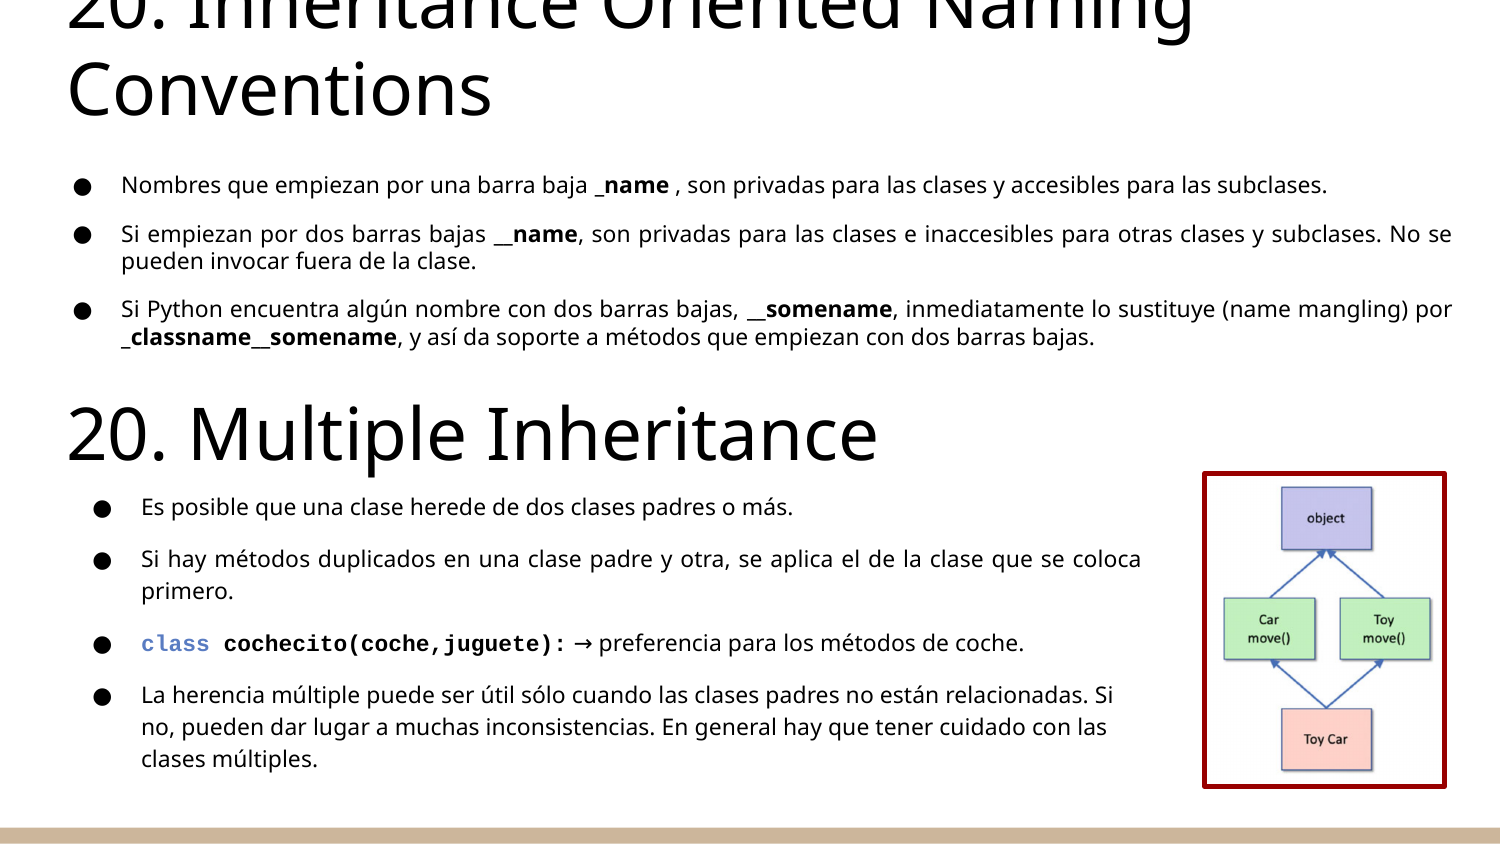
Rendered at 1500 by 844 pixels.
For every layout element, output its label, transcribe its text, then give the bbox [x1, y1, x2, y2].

title 20. Inheritance Oriented Naming Conventions [51, 8, 1449, 146]
text_box Nombres que empiezan por una barra baja _name , son privadas para las clases y accesibles para las subclases. Si empiezan por dos barras bajas __name, son privadas para las clases e inaccesibles para otras clases y subclases. No se pueden invocar fuera de la clase. Si Python encuentra algún nombre con dos barras bajas, __somename, inmediatamente lo sustituye (name mangling) por _classname__somename, y así da soporte a métodos que empiezan con dos barras bajas. [31, 156, 1469, 413]
title 20. Multiple Inheritance [51, 353, 1449, 490]
picture [1207, 475, 1443, 785]
text_box Es posible que una clase herede de dos clases padres o más. Si hay métodos duplicados en una clase padre y otra, se aplica el de la clase que se coloca primero. class cochecito(coche,juguete): → preferencia para los métodos de coche. La herencia múltiple puede ser útil sólo cuando las clases padres no están relacionadas. Si no, pueden dar lugar a muchas inconsistencias. En general hay que tener cuidado con las clases múltiples. [51, 469, 1159, 791]
